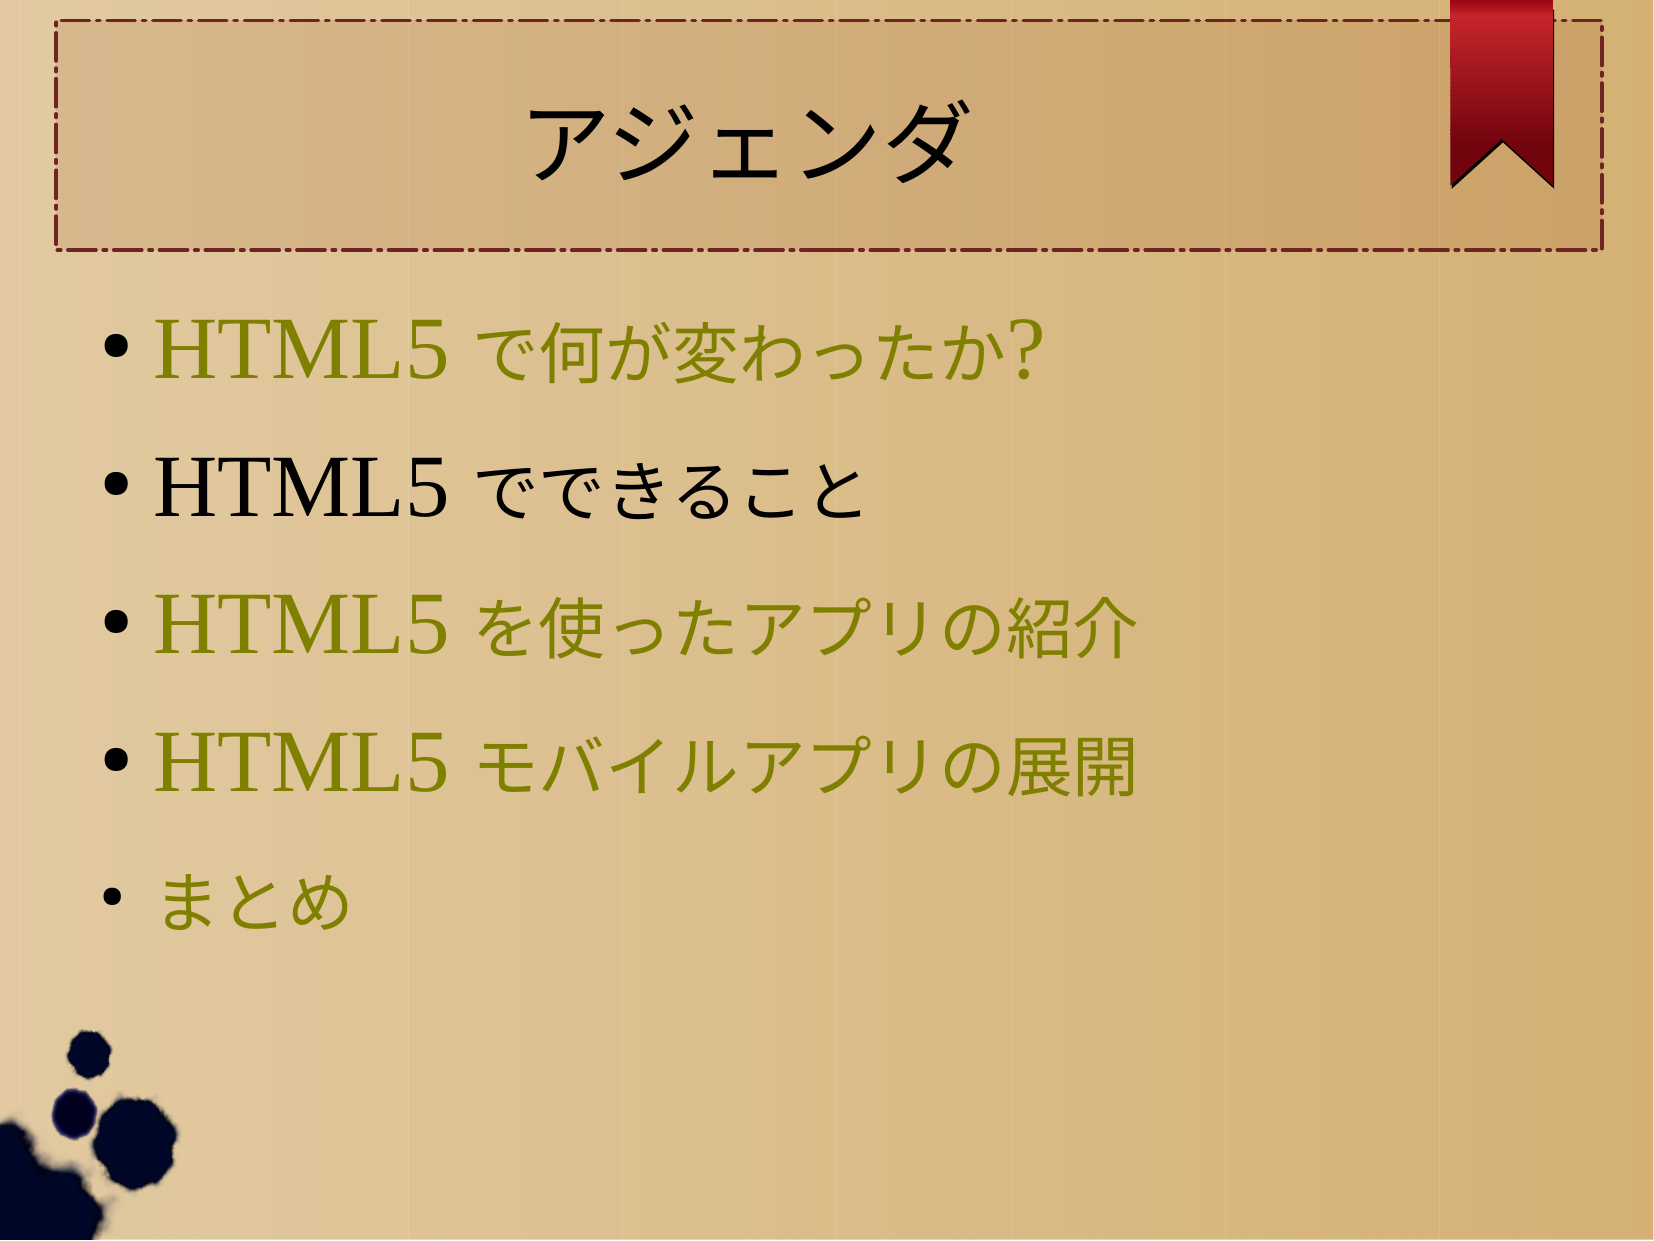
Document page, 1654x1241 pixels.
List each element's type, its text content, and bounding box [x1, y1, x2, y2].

title アジェンダ [82, 47, 1412, 229]
list HTML5 で何が変わったか? HTML5 でできること HTML5 を使ったアプリの紹介 HTML5 モバイルアプリの展開 まとめ [82, 299, 1571, 1019]
